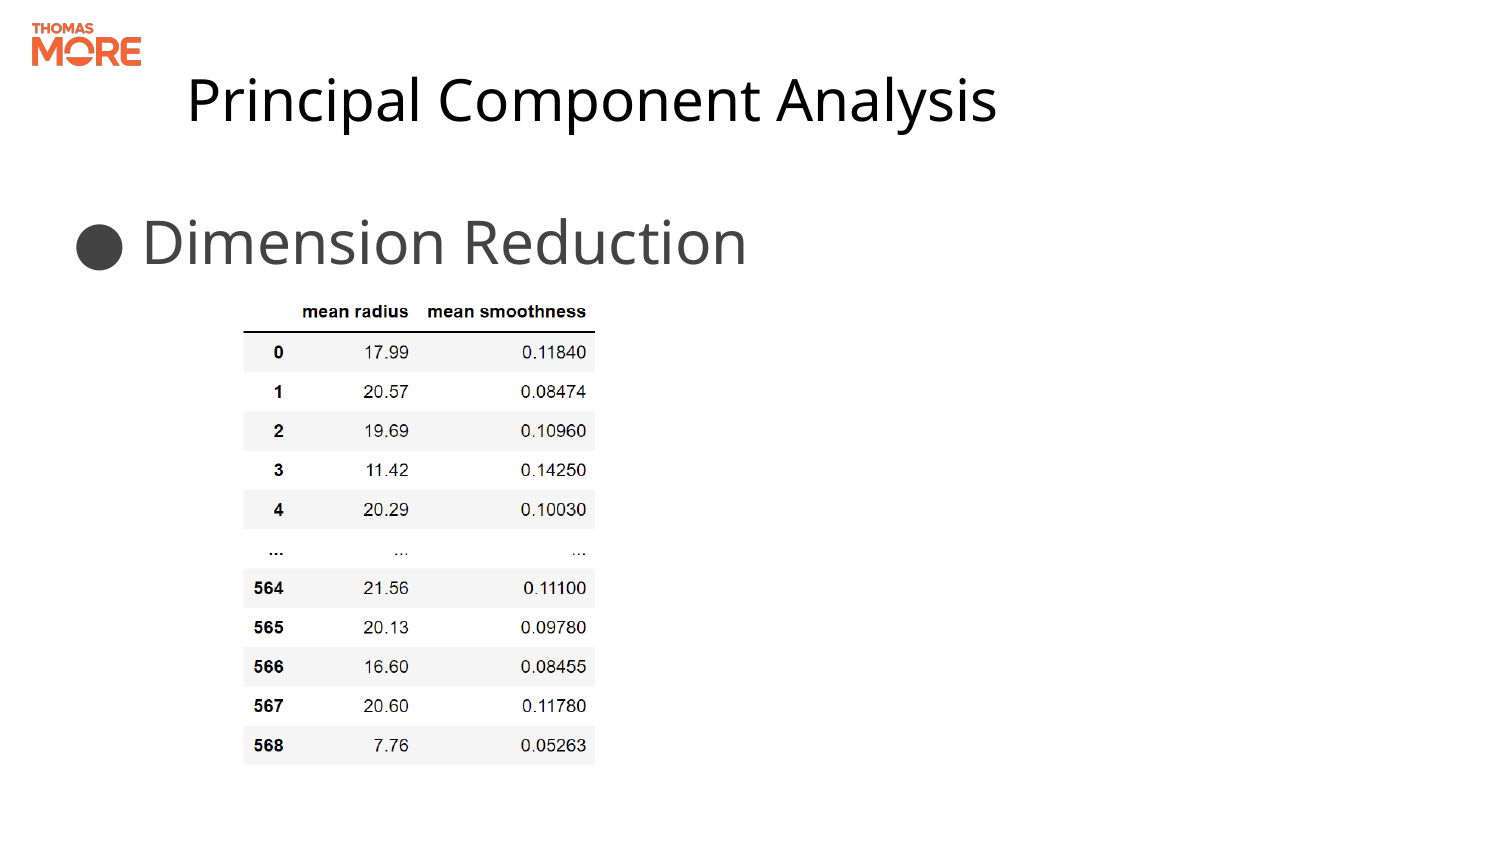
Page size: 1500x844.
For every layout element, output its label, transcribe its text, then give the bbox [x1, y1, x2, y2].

title Principal Component Analysis [171, 48, 1449, 143]
list Dimension Reduction [51, 189, 1476, 750]
picture [22, 13, 151, 76]
picture [237, 287, 604, 770]
